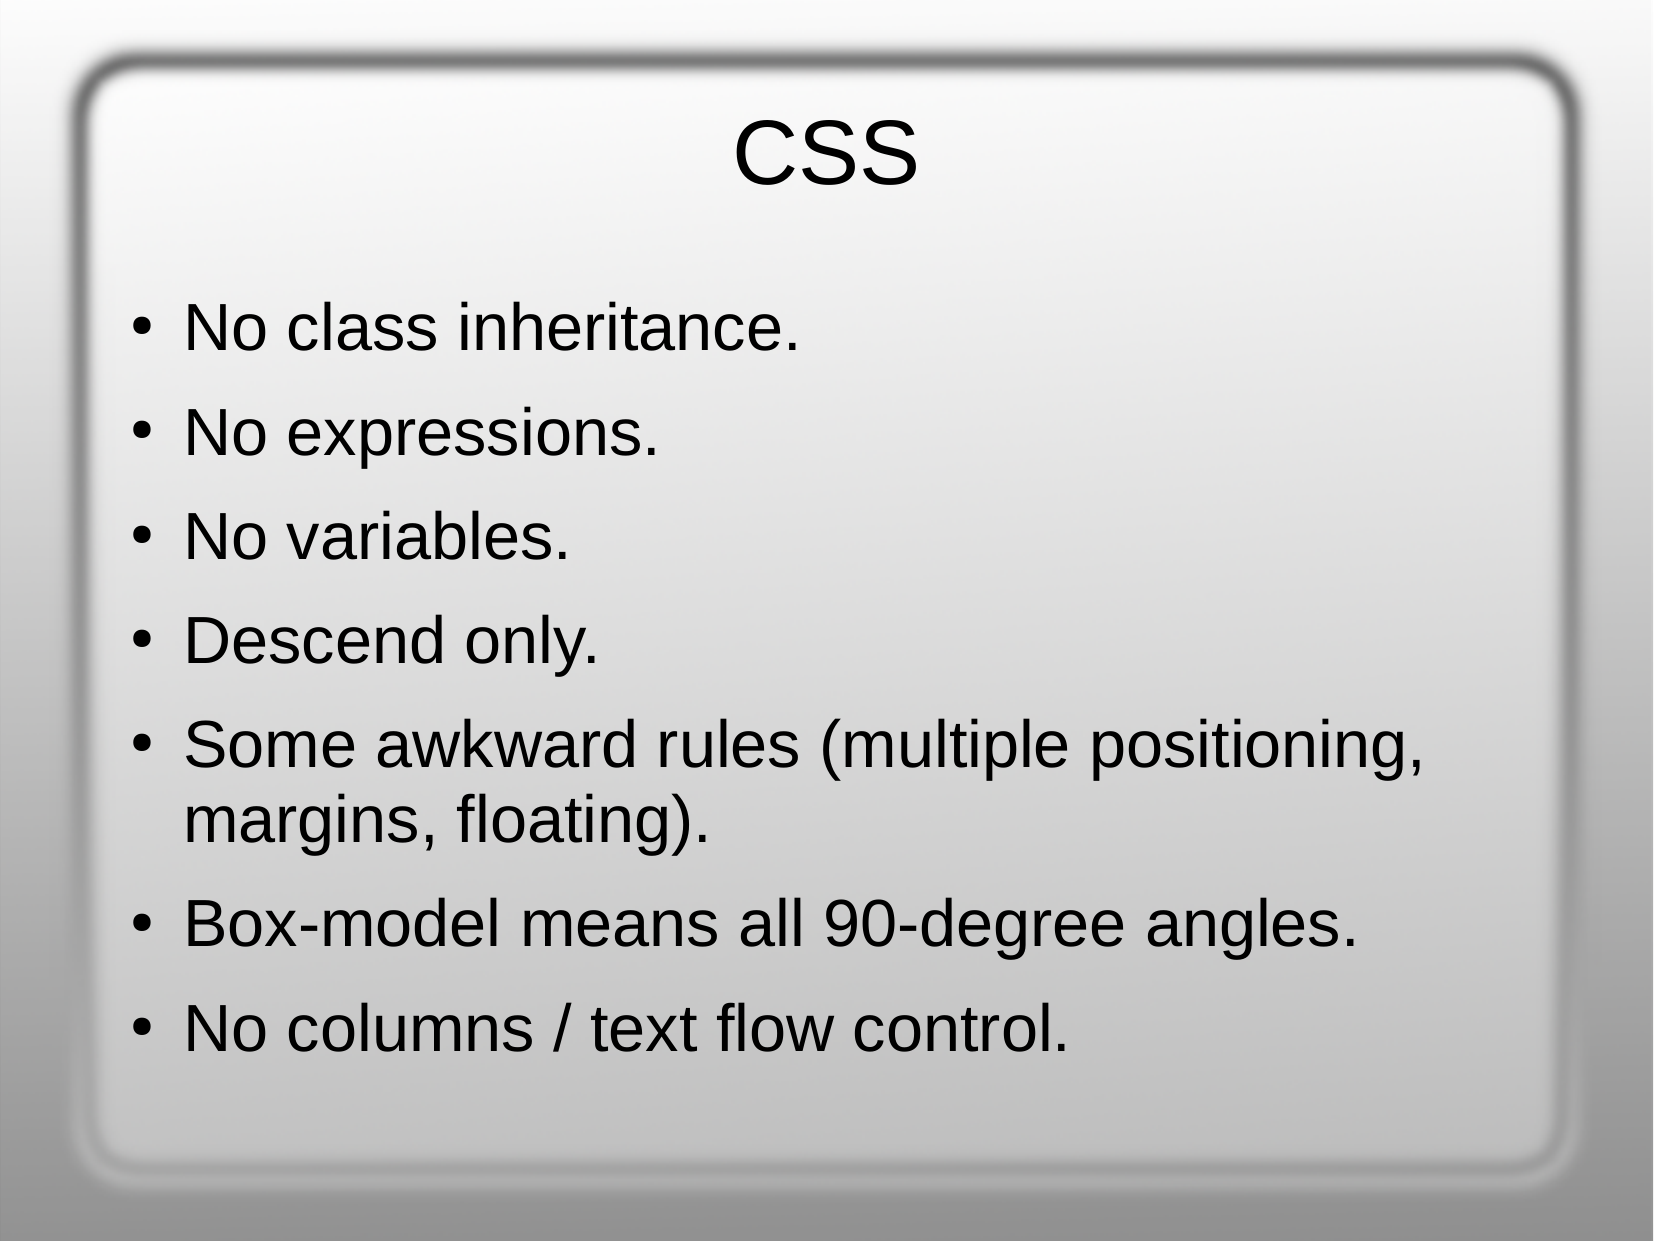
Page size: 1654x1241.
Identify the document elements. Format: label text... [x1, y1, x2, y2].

picture [0, 0, 1654, 1241]
list No class inheritance. No expressions. No variables. Descend only. Some awkward rules (multiple positioning, margins, floating). Box-model means all 90-degree angles. No columns / text flow control. [112, 290, 1538, 1095]
title CSS [82, 49, 1571, 257]
